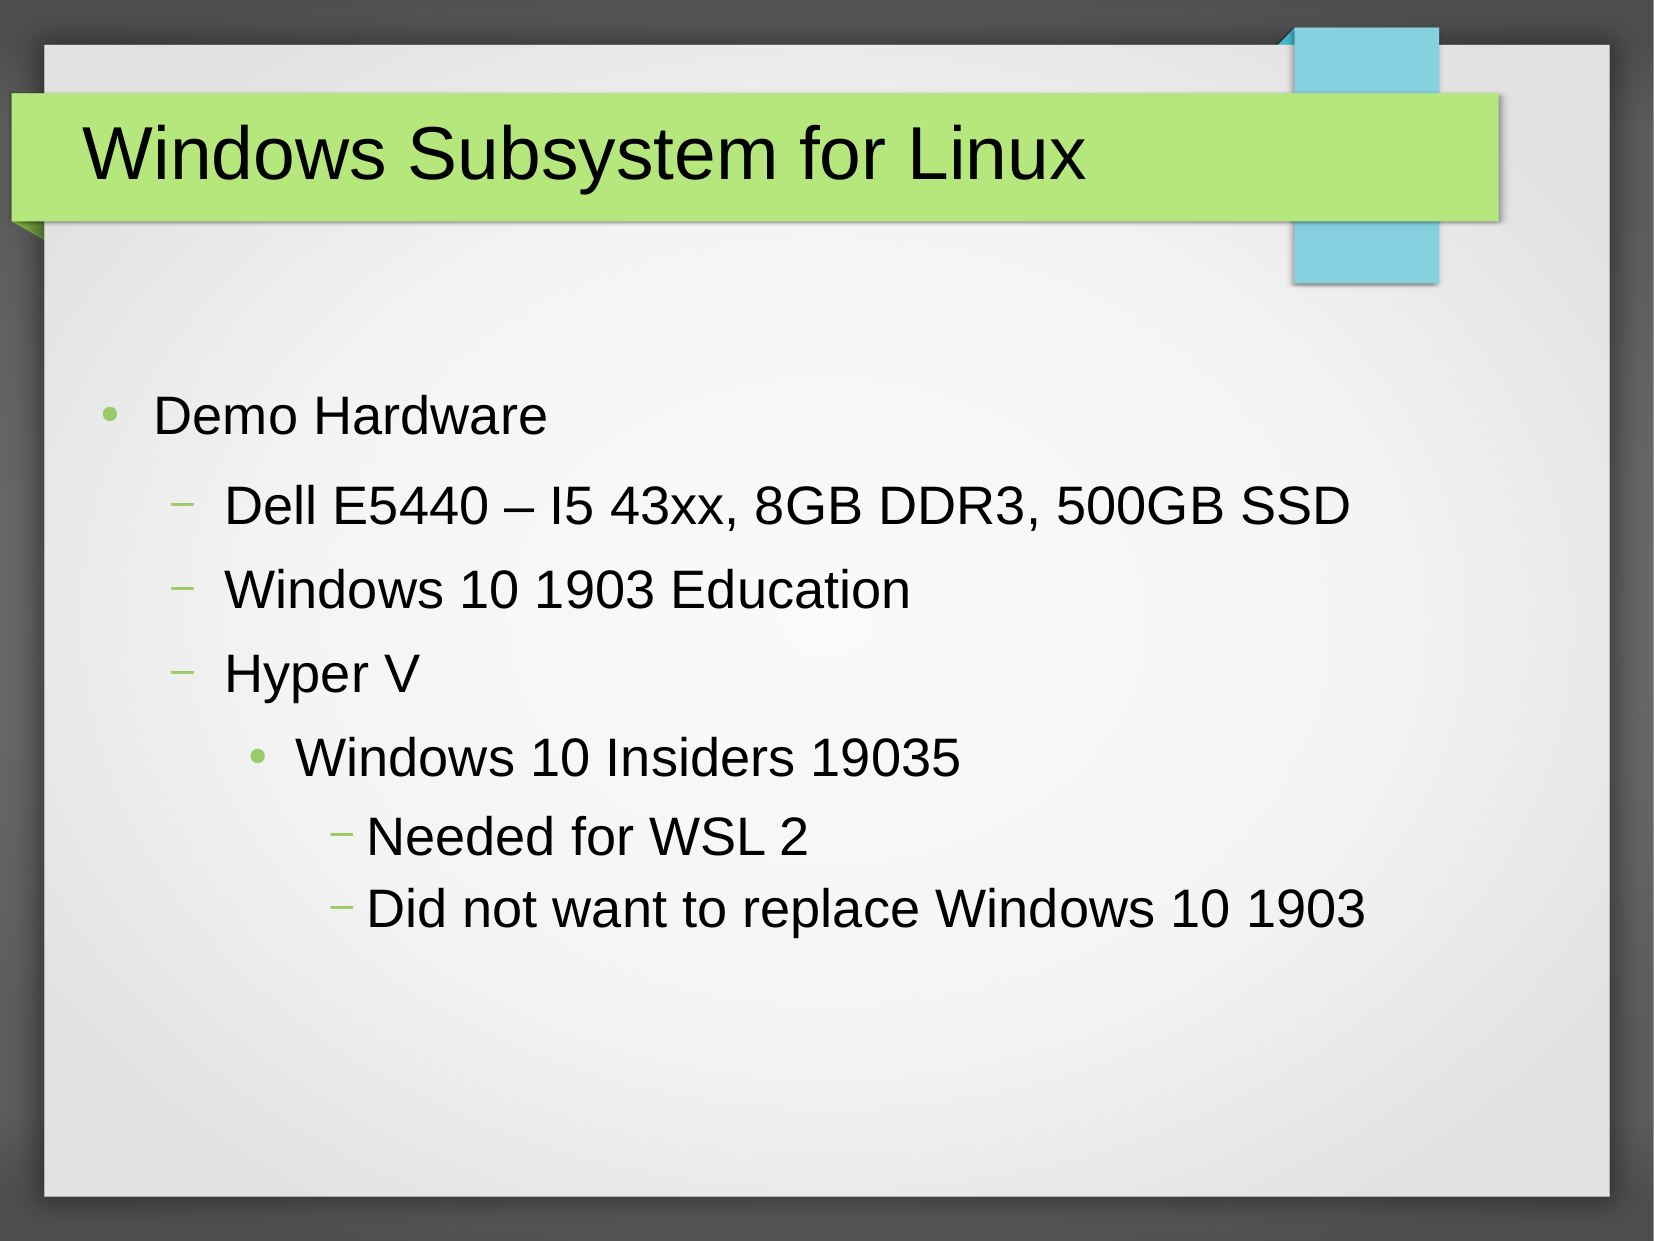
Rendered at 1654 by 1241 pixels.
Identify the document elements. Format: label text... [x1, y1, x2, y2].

list Demo Hardware Dell E5440 – I5 43xx, 8GB DDR3, 500GB SSD Windows 10 1903 Education Hyper V Windows 10 Insiders 19035 Needed for WSL 2 Did not want to replace Windows 10 1903 [82, 295, 1571, 1015]
picture [0, 0, 1654, 1241]
title Windows Subsystem for Linux [82, 94, 1264, 213]
